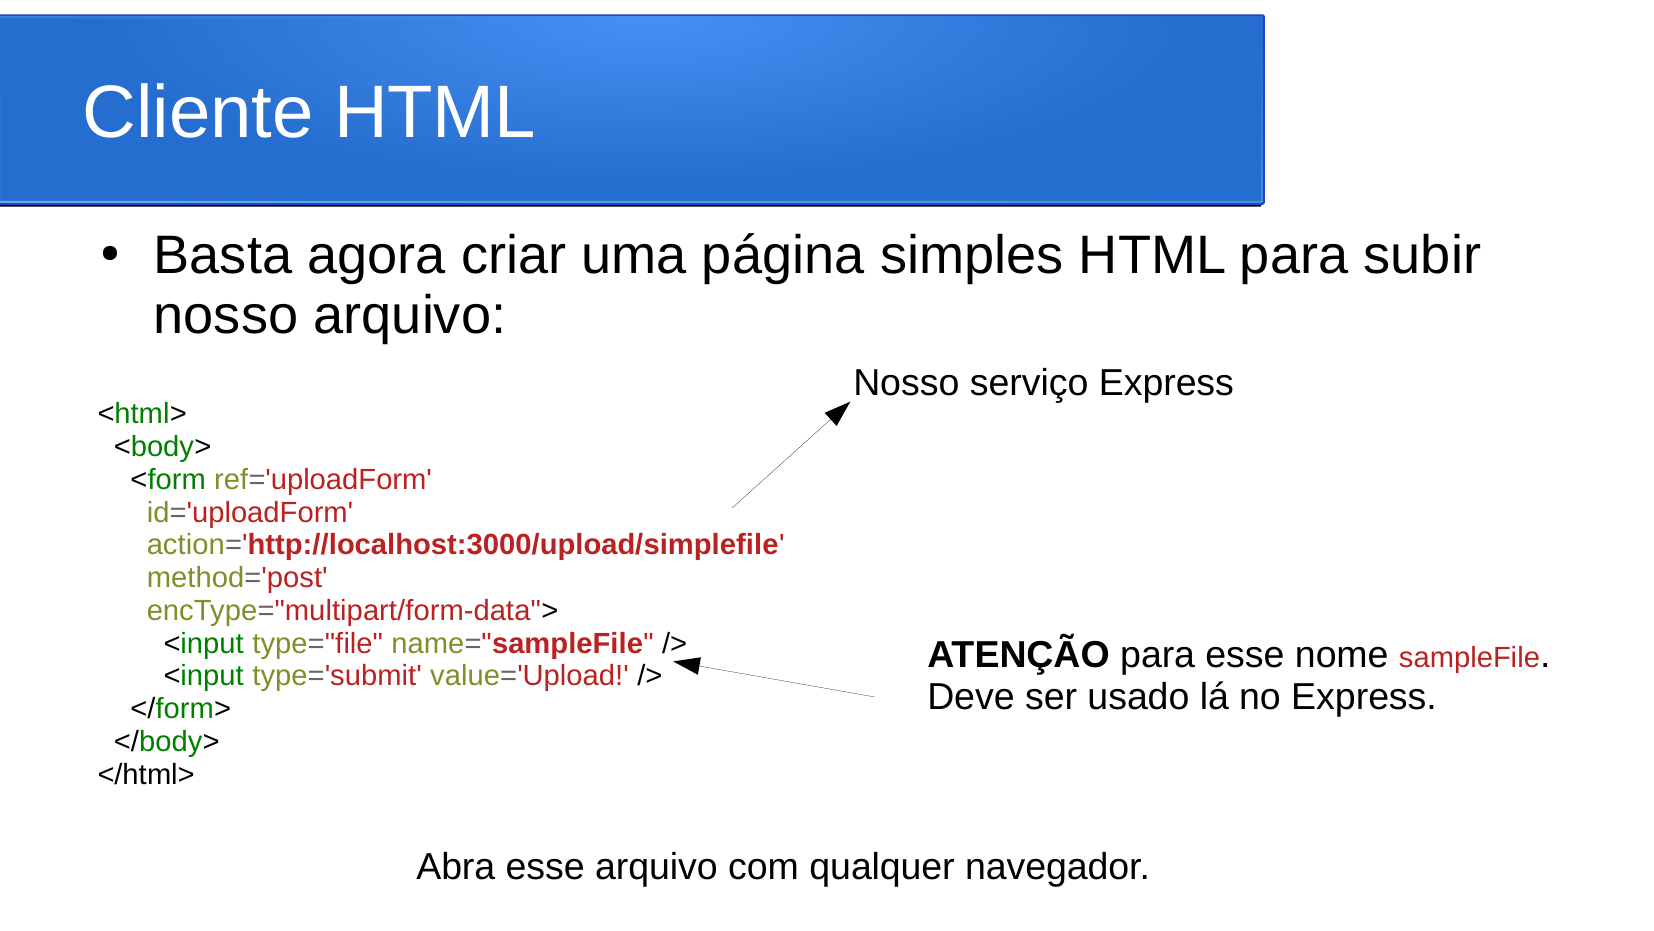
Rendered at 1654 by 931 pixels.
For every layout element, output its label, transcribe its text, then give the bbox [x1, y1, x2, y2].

text_box Nosso serviço Express [838, 354, 1249, 412]
list Basta agora criar uma página simples HTML para subir nosso arquivo: [82, 224, 1571, 764]
text_box <html> <body> <form ref='uploadForm' id='uploadForm' action='http://localhost:3000/upload/simplefile' method='post' encType="multipart/form-data"> <input type="file" name="sampleFile" /> <input type='submit' value='Upload!' /> </form> </body> </html> [82, 389, 875, 798]
text_box ATENÇÃO para esse nome sampleFile. Deve ser usado lá no Express. [912, 625, 1566, 725]
title Cliente HTML [82, 35, 1235, 189]
text_box Abra esse arquivo com qualquer navegador. [401, 838, 1166, 896]
